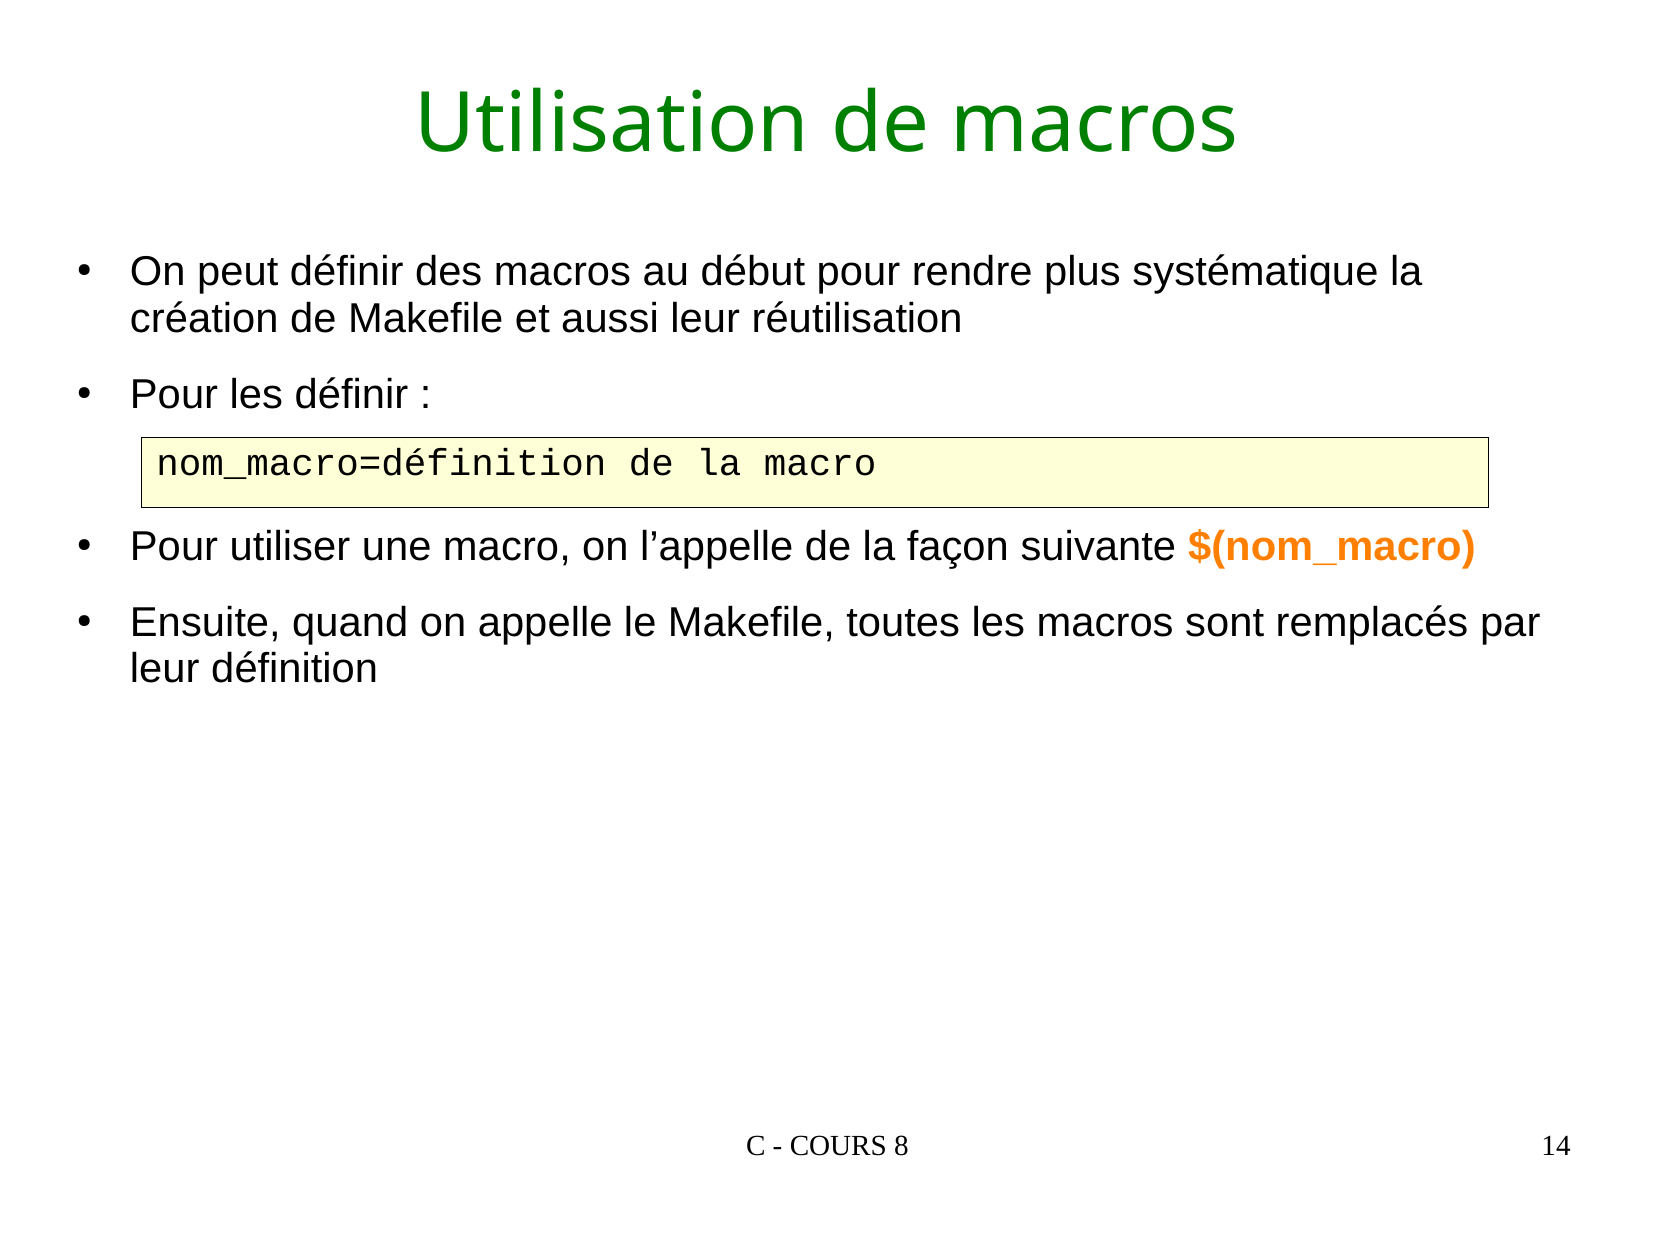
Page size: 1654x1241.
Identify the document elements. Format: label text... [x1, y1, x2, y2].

title Utilisation de macros [82, 49, 1571, 189]
text_box nom_macro=définition de la macro [141, 437, 1489, 508]
list On peut définir des macros au début pour rendre plus systématique la création de Makefile et aussi leur réutilisation Pour les définir : Pour utiliser une macro, on l’appelle de la façon suivante $(nom_macro) Ensuite, quand on appelle le Makefile, toutes les macros sont remplacés par leur définition [59, 248, 1548, 1063]
